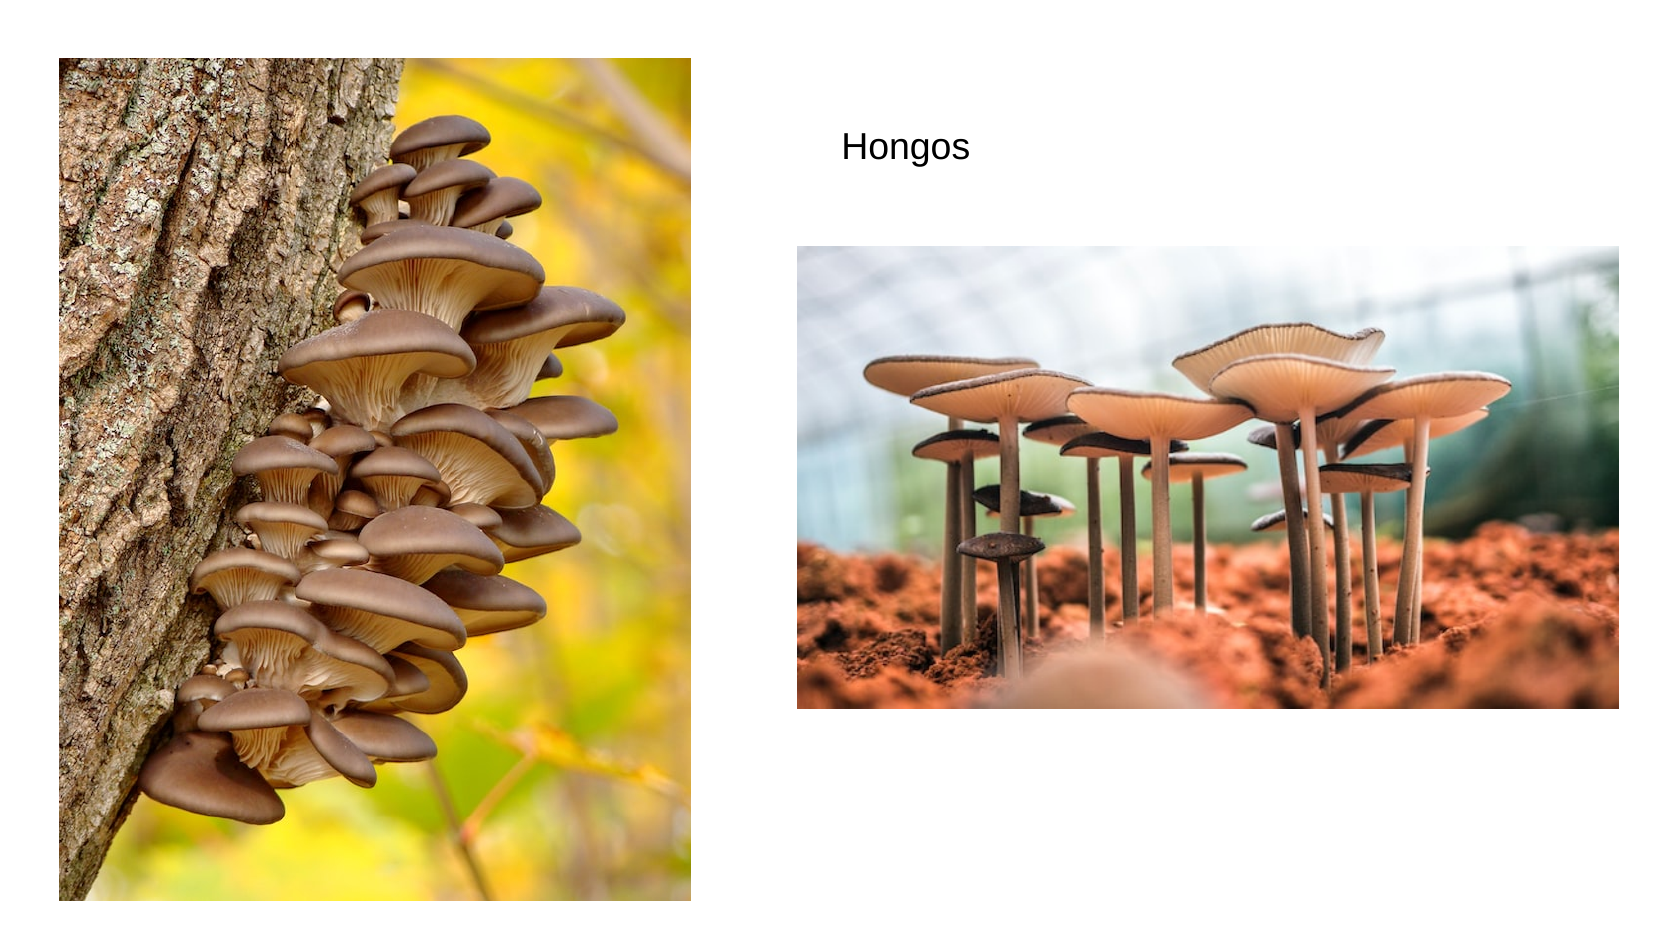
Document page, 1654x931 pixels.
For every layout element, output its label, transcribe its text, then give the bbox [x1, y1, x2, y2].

text_box Hongos [826, 118, 1241, 175]
picture [797, 246, 1619, 709]
picture [59, 58, 691, 901]
